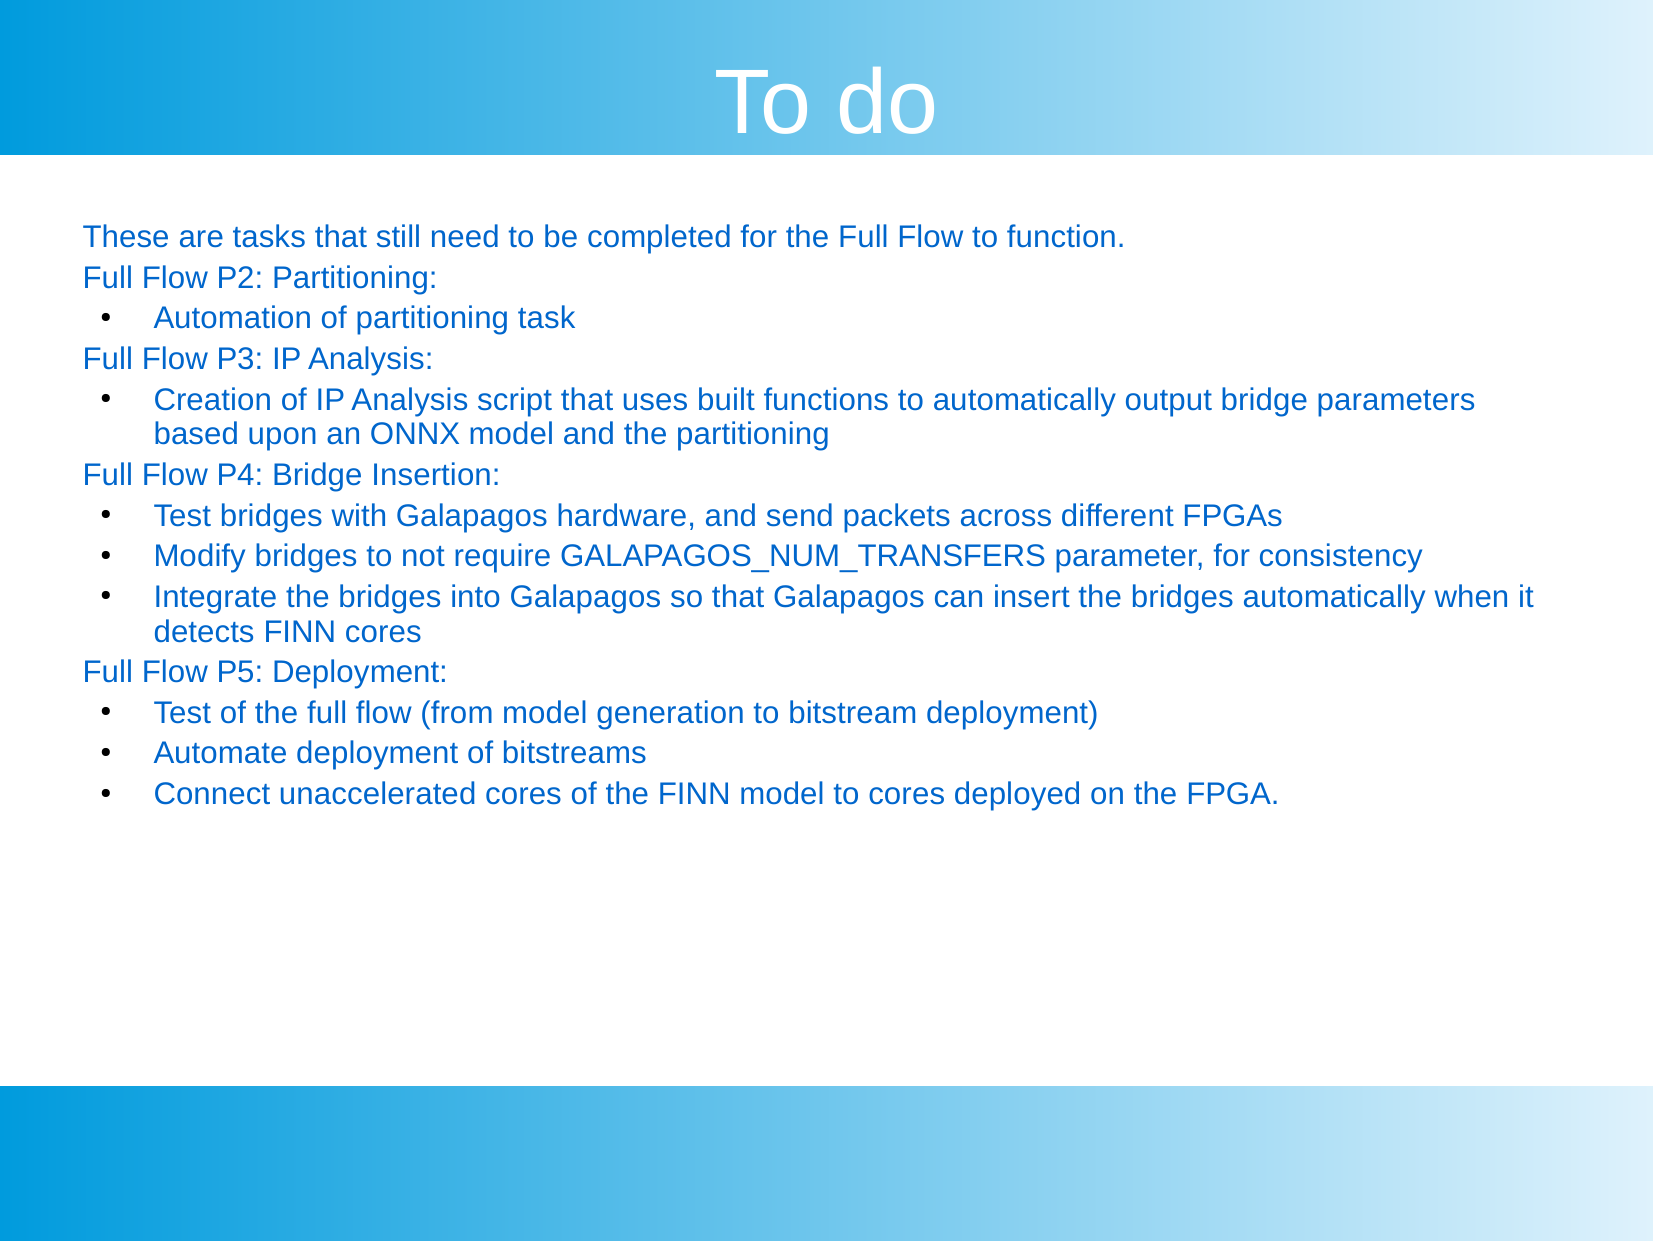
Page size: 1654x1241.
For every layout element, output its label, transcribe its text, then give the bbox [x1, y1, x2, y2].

list These are tasks that still need to be completed for the Full Flow to function. Full Flow P2: Partitioning: Automation of partitioning task Full Flow P3: IP Analysis: Creation of IP Analysis script that uses built functions to automatically output bridge parameters based upon an ONNX model and the partitioning Full Flow P4: Bridge Insertion: Test bridges with Galapagos hardware, and send packets across different FPGAs Modify bridges to not require GALAPAGOS_NUM_TRANSFERS parameter, for consistency Integrate the bridges into Galapagos so that Galapagos can insert the bridges automatically when it detects FINN cores Full Flow P5: Deployment: Test of the full flow (from model generation to bitstream deployment) Automate deployment of bitstreams Connect unaccelerated cores of the FINN model to cores deployed on the FPGA. [82, 219, 1571, 939]
title To do [82, 49, 1571, 155]
